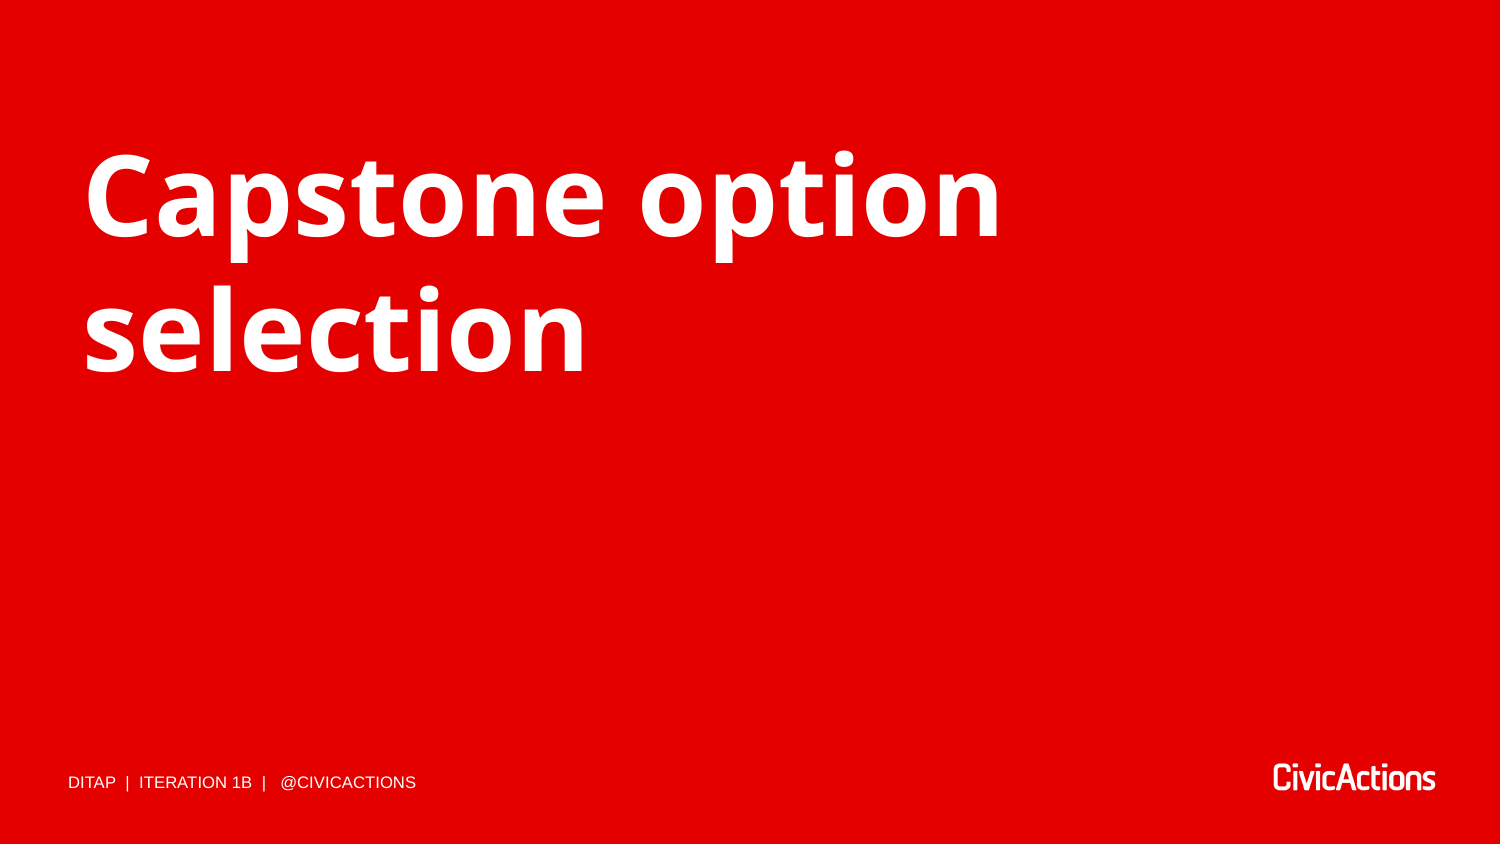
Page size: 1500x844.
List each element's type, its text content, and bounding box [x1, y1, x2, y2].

text_box Capstone option selection [73, 114, 1354, 470]
picture [1271, 758, 1438, 795]
